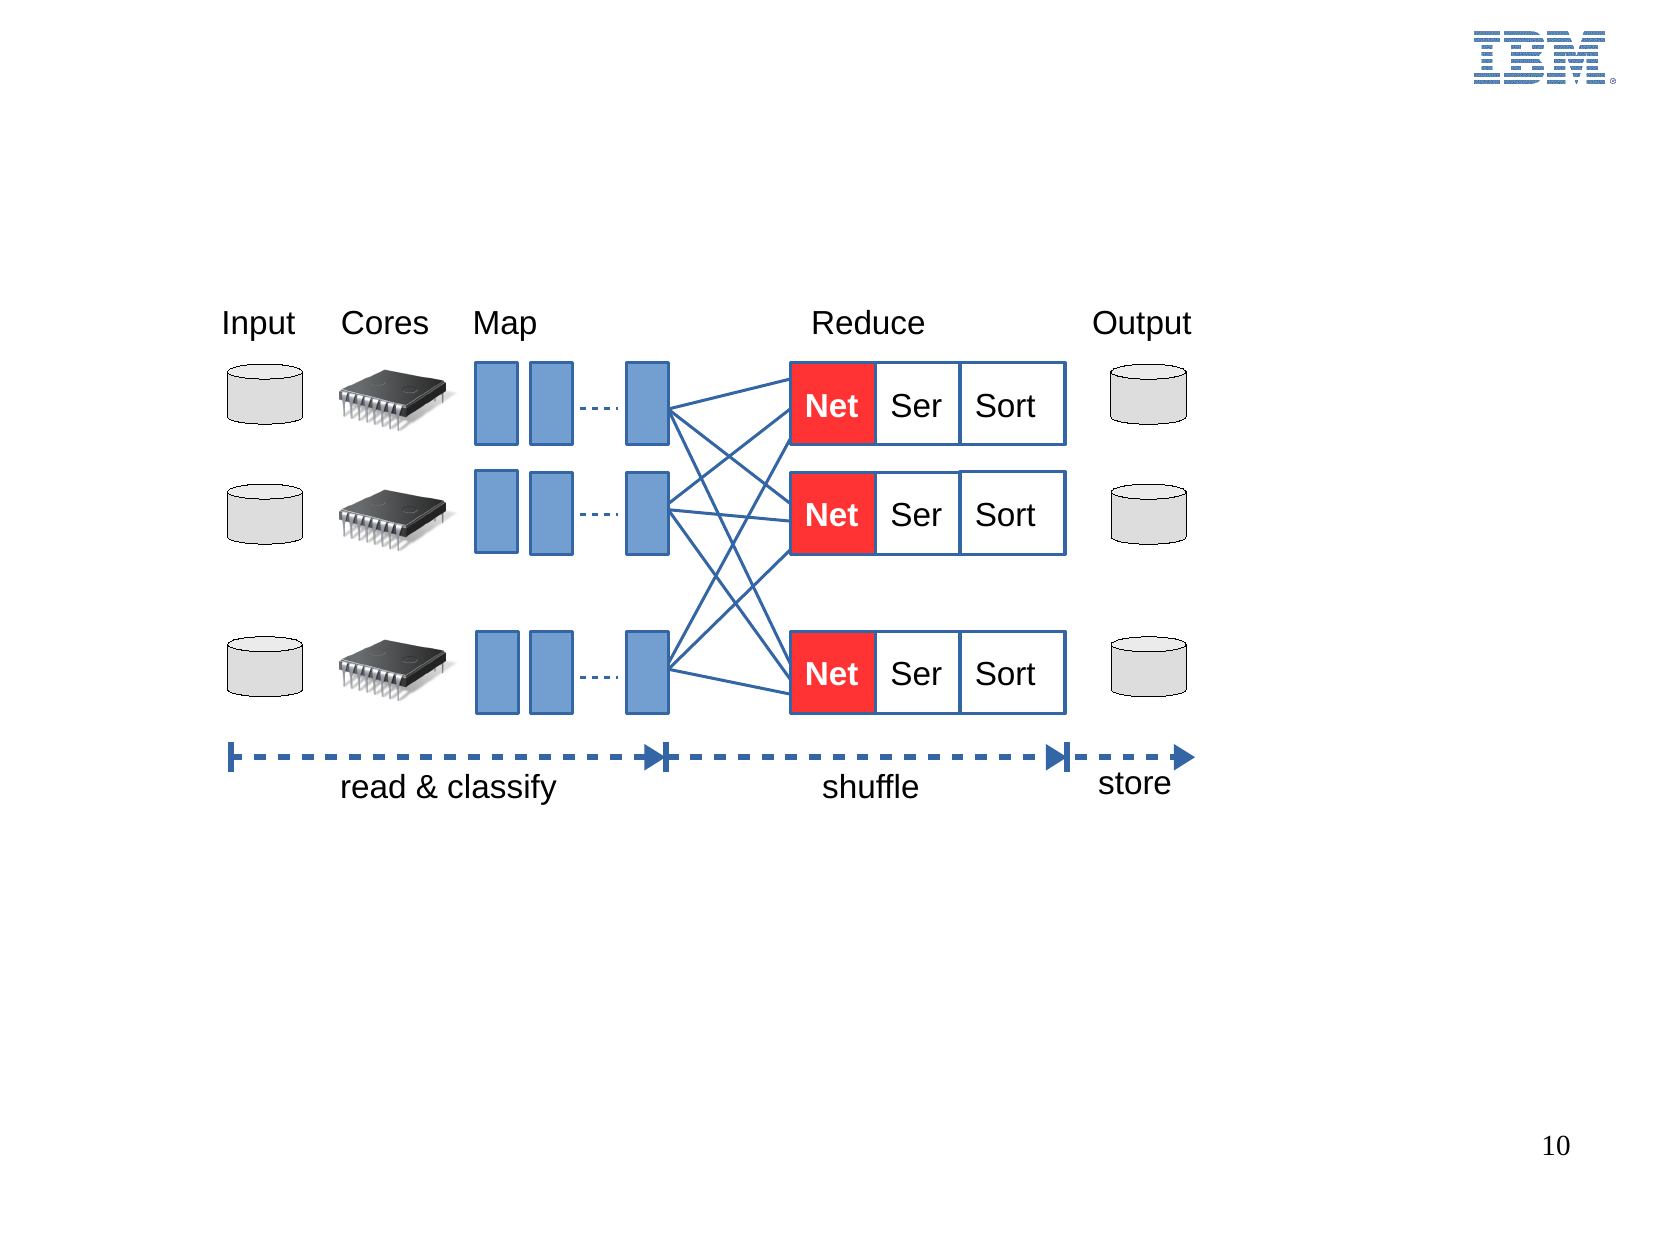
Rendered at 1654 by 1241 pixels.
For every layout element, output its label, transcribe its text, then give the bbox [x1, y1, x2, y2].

text_box Net [790, 362, 875, 445]
text_box Sort [960, 631, 1066, 714]
text_box Input [191, 296, 326, 353]
text_box [475, 470, 518, 553]
text_box Ser [875, 362, 960, 445]
text_box read & classify [231, 761, 666, 818]
text_box [476, 631, 519, 714]
text_box Ser [875, 472, 960, 555]
text_box [1111, 645, 1187, 697]
text_box Sort [960, 471, 1066, 555]
text_box [1111, 492, 1187, 545]
text_box store [1075, 757, 1196, 814]
text_box [475, 362, 518, 445]
picture [1440, 0, 1654, 127]
picture [338, 334, 459, 575]
text_box Net [790, 631, 875, 714]
text_box [626, 472, 669, 555]
text_box [530, 631, 573, 714]
text_box Reduce [737, 296, 999, 353]
text_box Map [457, 296, 705, 356]
text_box [227, 646, 303, 697]
text_box shuffle [666, 761, 1076, 818]
text_box Output [1075, 296, 1209, 353]
text_box [227, 493, 303, 545]
text_box Sort [960, 362, 1066, 445]
text_box [1110, 372, 1187, 425]
text_box [530, 362, 573, 445]
text_box Cores [326, 296, 453, 353]
text_box [626, 631, 669, 714]
text_box Ser [875, 631, 960, 714]
text_box [626, 362, 669, 445]
text_box [227, 373, 303, 425]
text_box [530, 472, 573, 555]
picture [338, 604, 459, 725]
text_box Net [790, 472, 875, 555]
